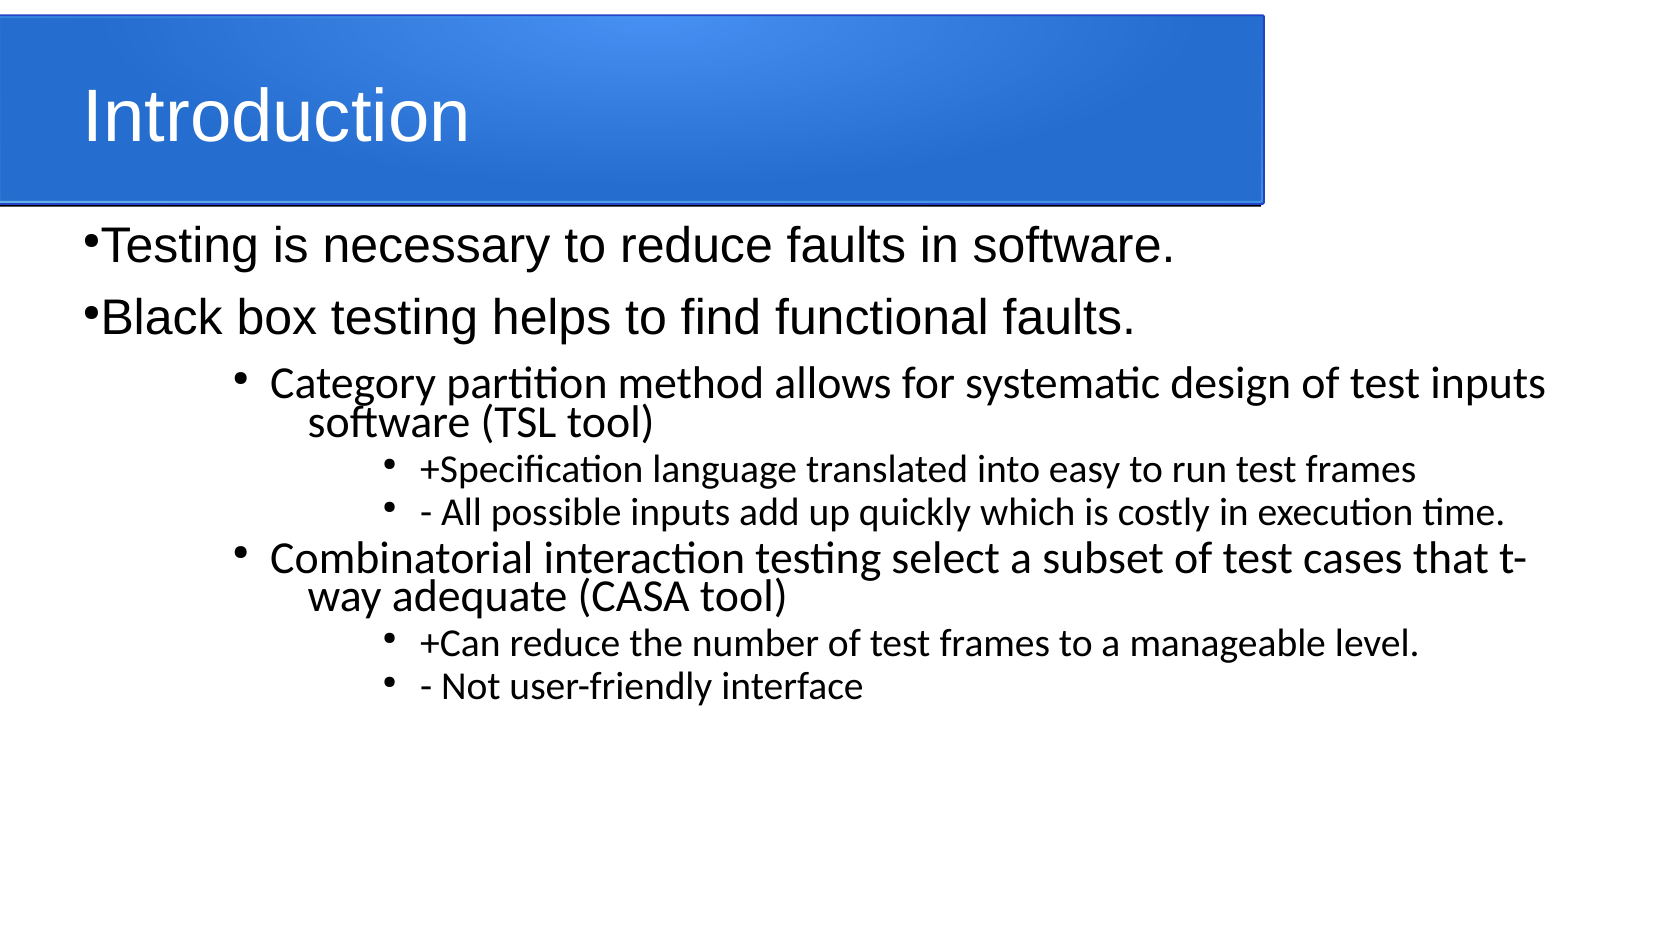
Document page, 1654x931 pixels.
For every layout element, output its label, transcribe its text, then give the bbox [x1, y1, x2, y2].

list Testing is necessary to reduce faults in software. Black box testing helps to find functional faults. Category partition method allows for systematic design of test inputs software (TSL tool) +Specification language translated into easy to run test frames - All possible inputs add up quickly which is costly in execution time. Combinatorial interaction testing select a subset of test cases that t-way adequate (CASA tool) +Can reduce the number of test frames to a manageable level. - Not user-friendly interface [82, 224, 1571, 764]
title Introduction [82, 35, 1235, 189]
